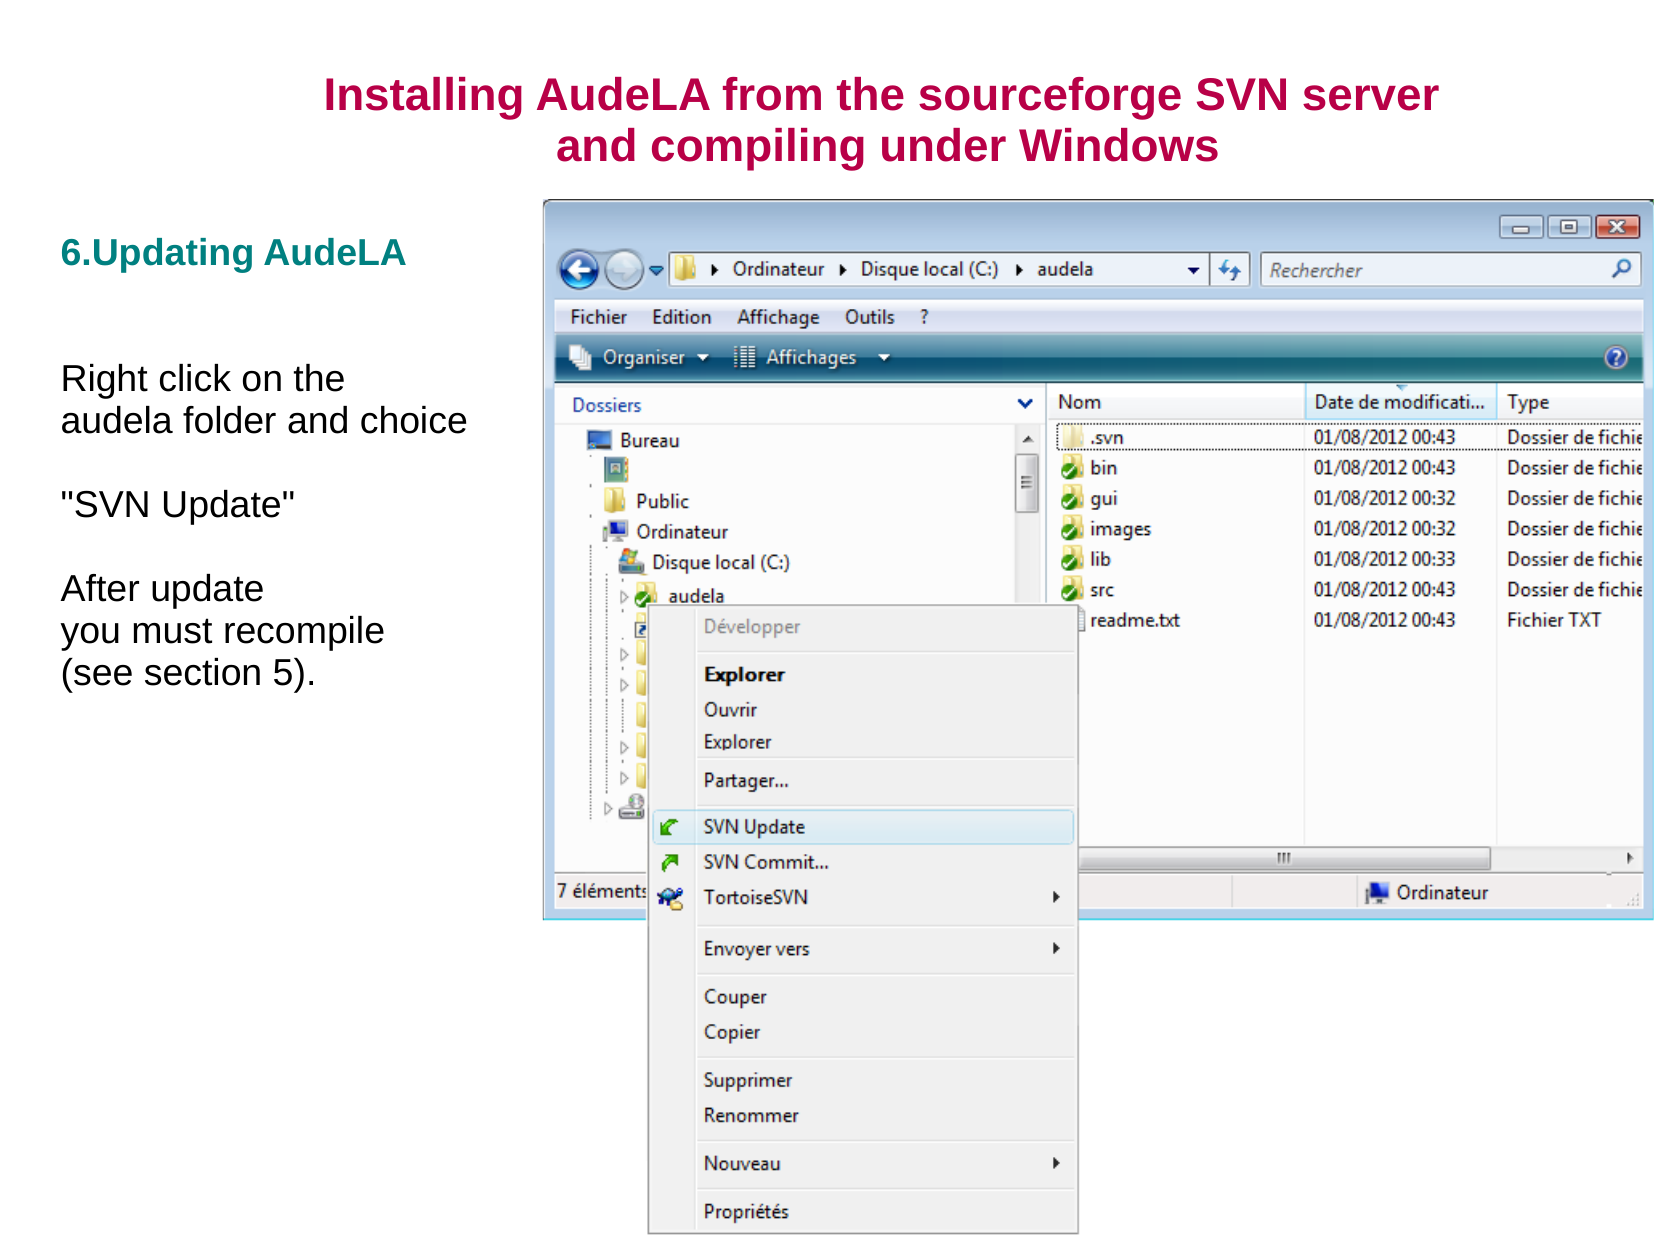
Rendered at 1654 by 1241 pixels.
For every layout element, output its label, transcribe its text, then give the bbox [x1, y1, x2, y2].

text_box 6.Updating AudeLA Right click on the audela folder and choice "SVN Update" After update you must recompile (see section 5). [45, 224, 483, 788]
text_box Installing AudeLA from the sourceforge SVN server and compiling under Windows [308, 61, 1468, 181]
picture [542, 199, 1654, 1241]
